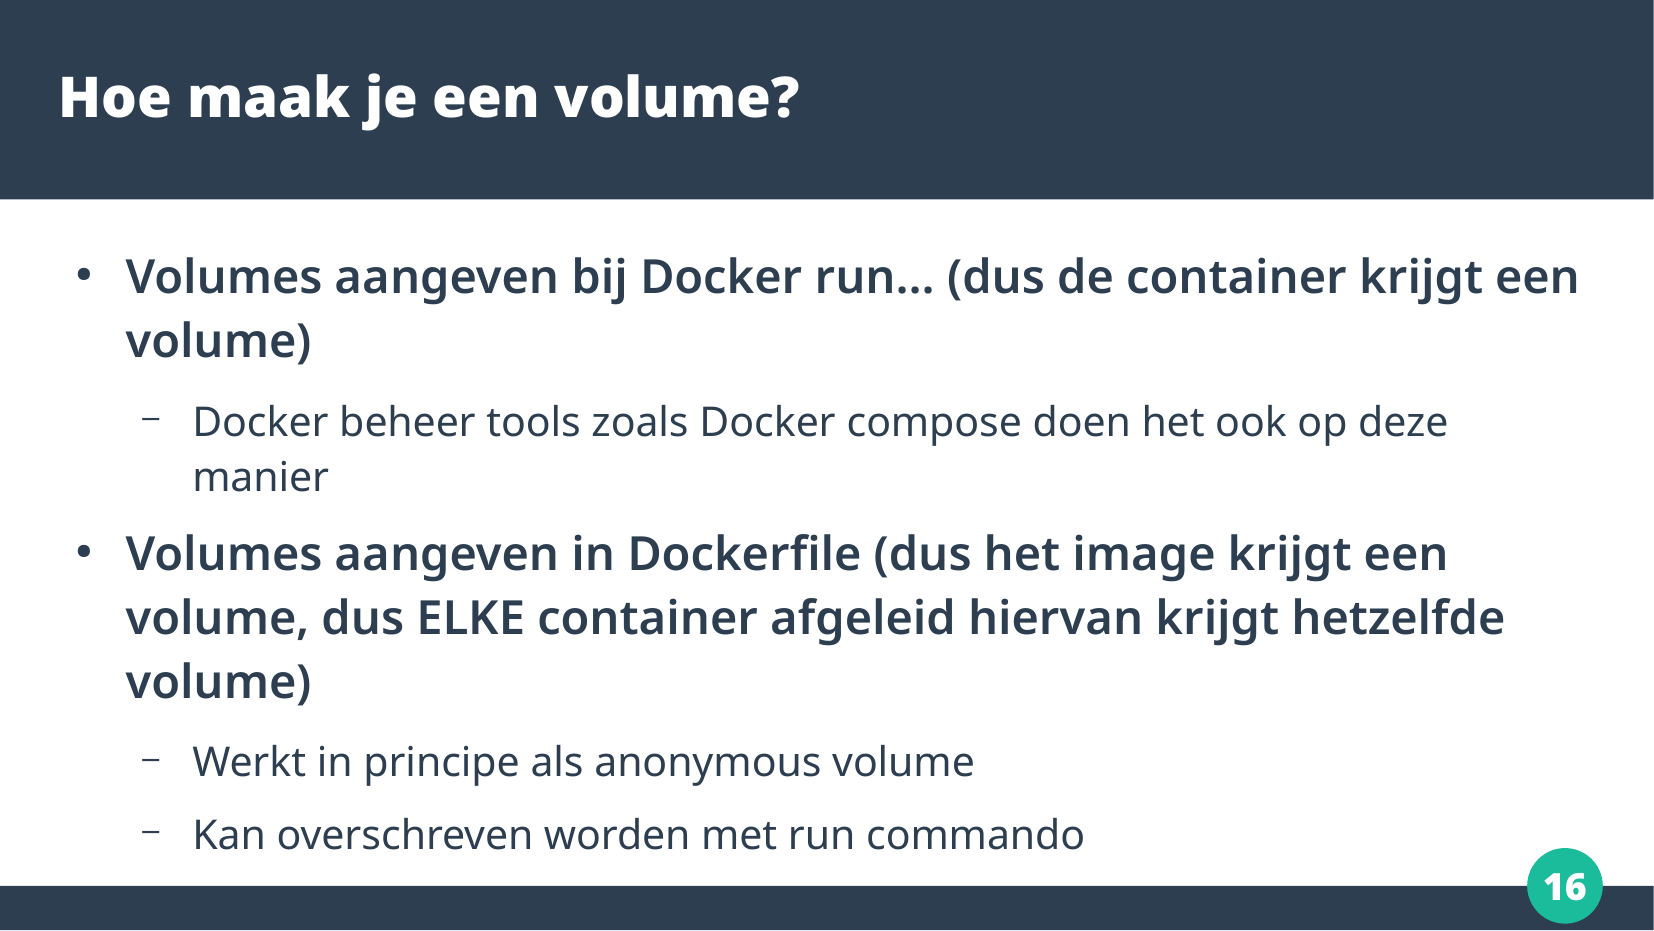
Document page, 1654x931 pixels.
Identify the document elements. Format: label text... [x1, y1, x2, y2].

list Volumes aangeven bij Docker run… (dus de container krijgt een volume) Docker beheer tools zoals Docker compose doen het ook op deze manier Volumes aangeven in Dockerfile (dus het image krijgt een volume, dus ELKE container afgeleid hiervan krijgt hetzelfde volume) Werkt in principe als anonymous volume Kan overschreven worden met run commando [59, 243, 1595, 864]
title Hoe maak je een volume? [59, 37, 1595, 156]
